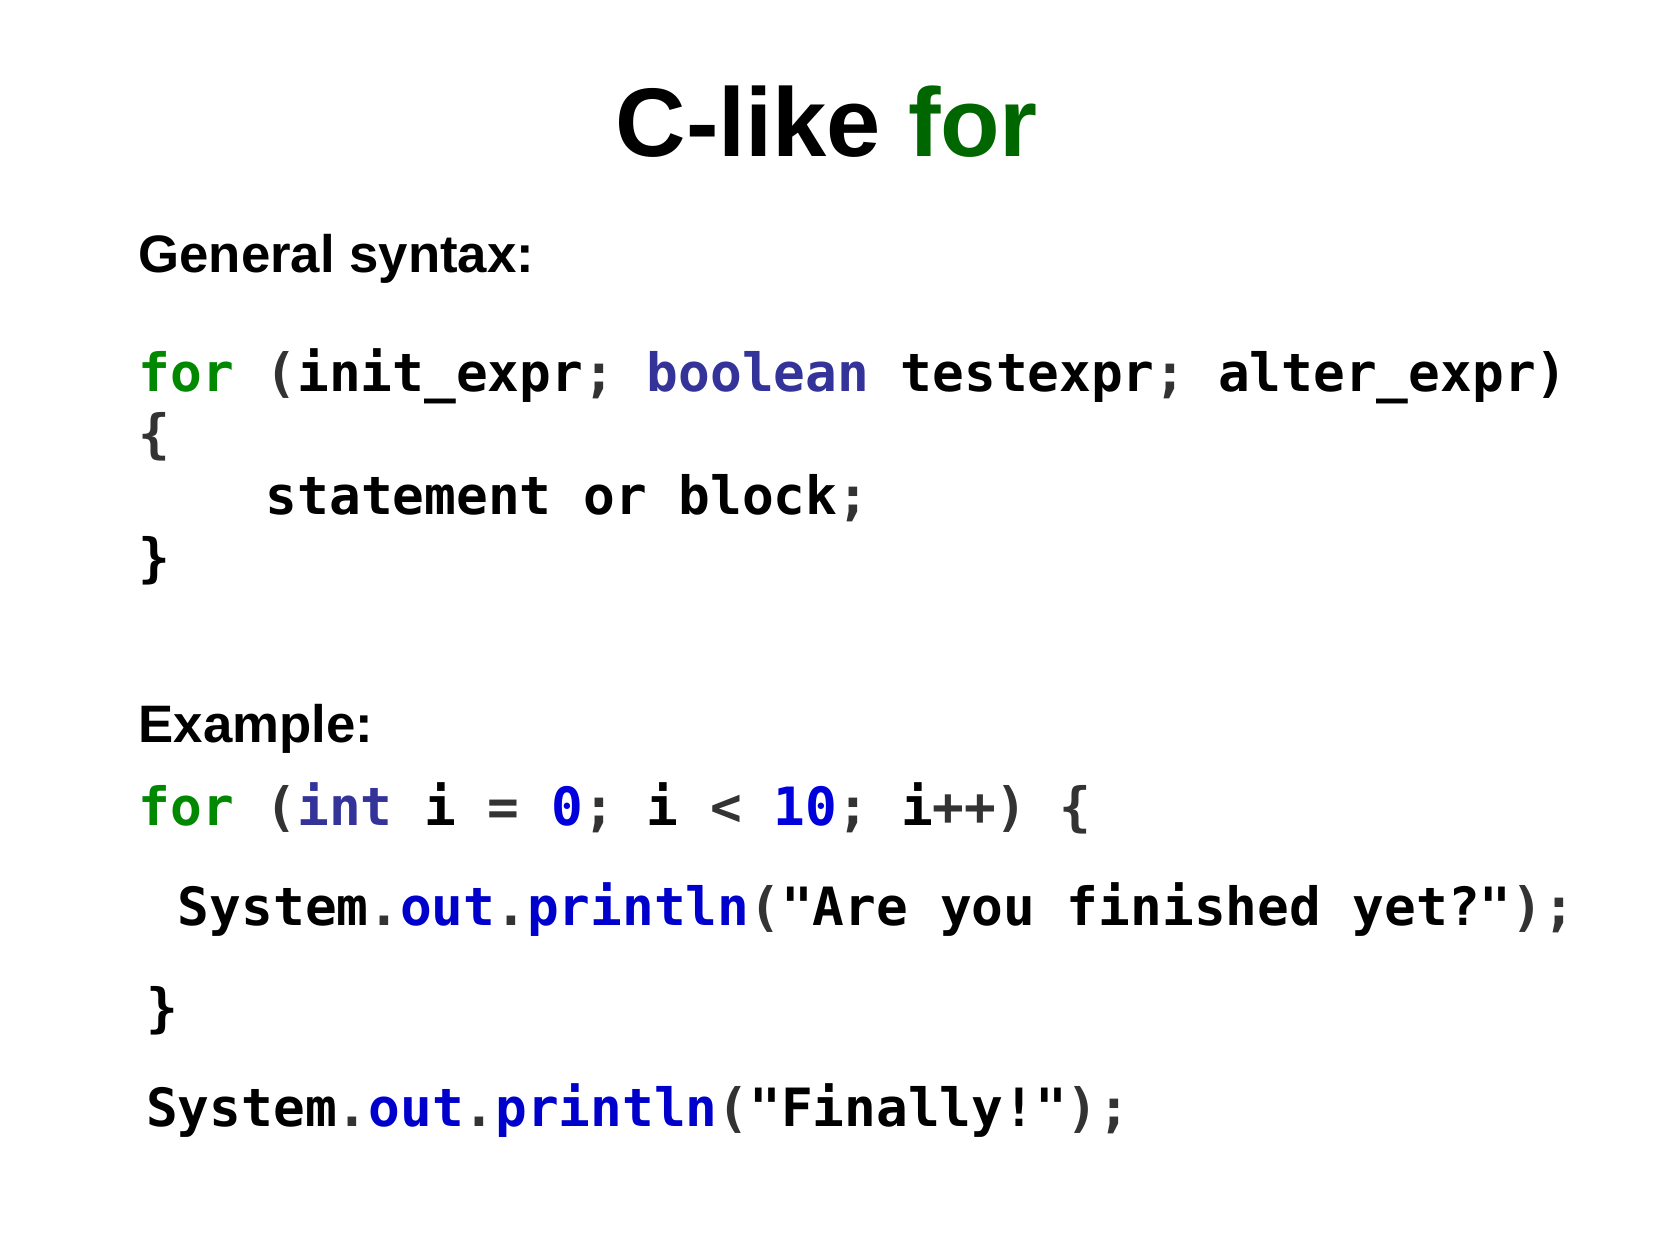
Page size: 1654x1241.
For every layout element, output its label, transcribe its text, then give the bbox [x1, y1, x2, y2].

title C-like for [82, 49, 1571, 196]
list General syntax: for (init_expr; boolean testexpr; alter_expr) { statement or block; } Example: for (int i = 0; i < 10; i++) { System.out.println("Are you finished yet?"); } System.out.println("Finally!"); [82, 224, 1595, 1146]
